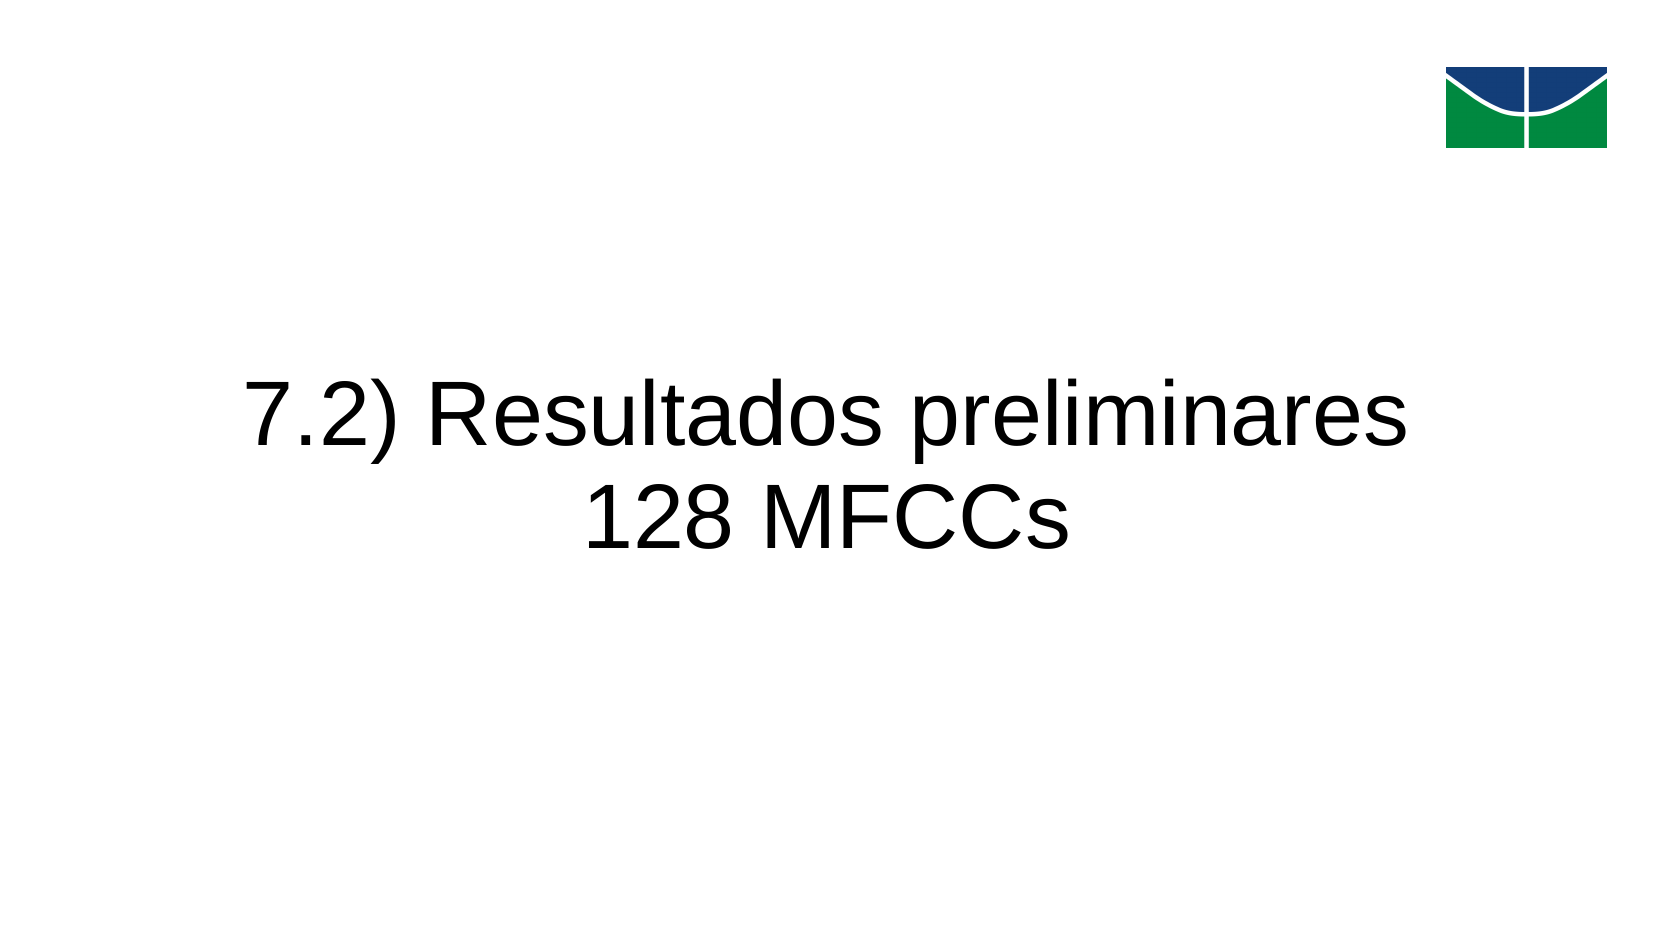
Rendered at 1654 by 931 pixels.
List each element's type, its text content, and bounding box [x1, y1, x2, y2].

title 7.2) Resultados preliminares 128 MFCCs [82, 362, 1571, 568]
picture [1446, 67, 1607, 148]
